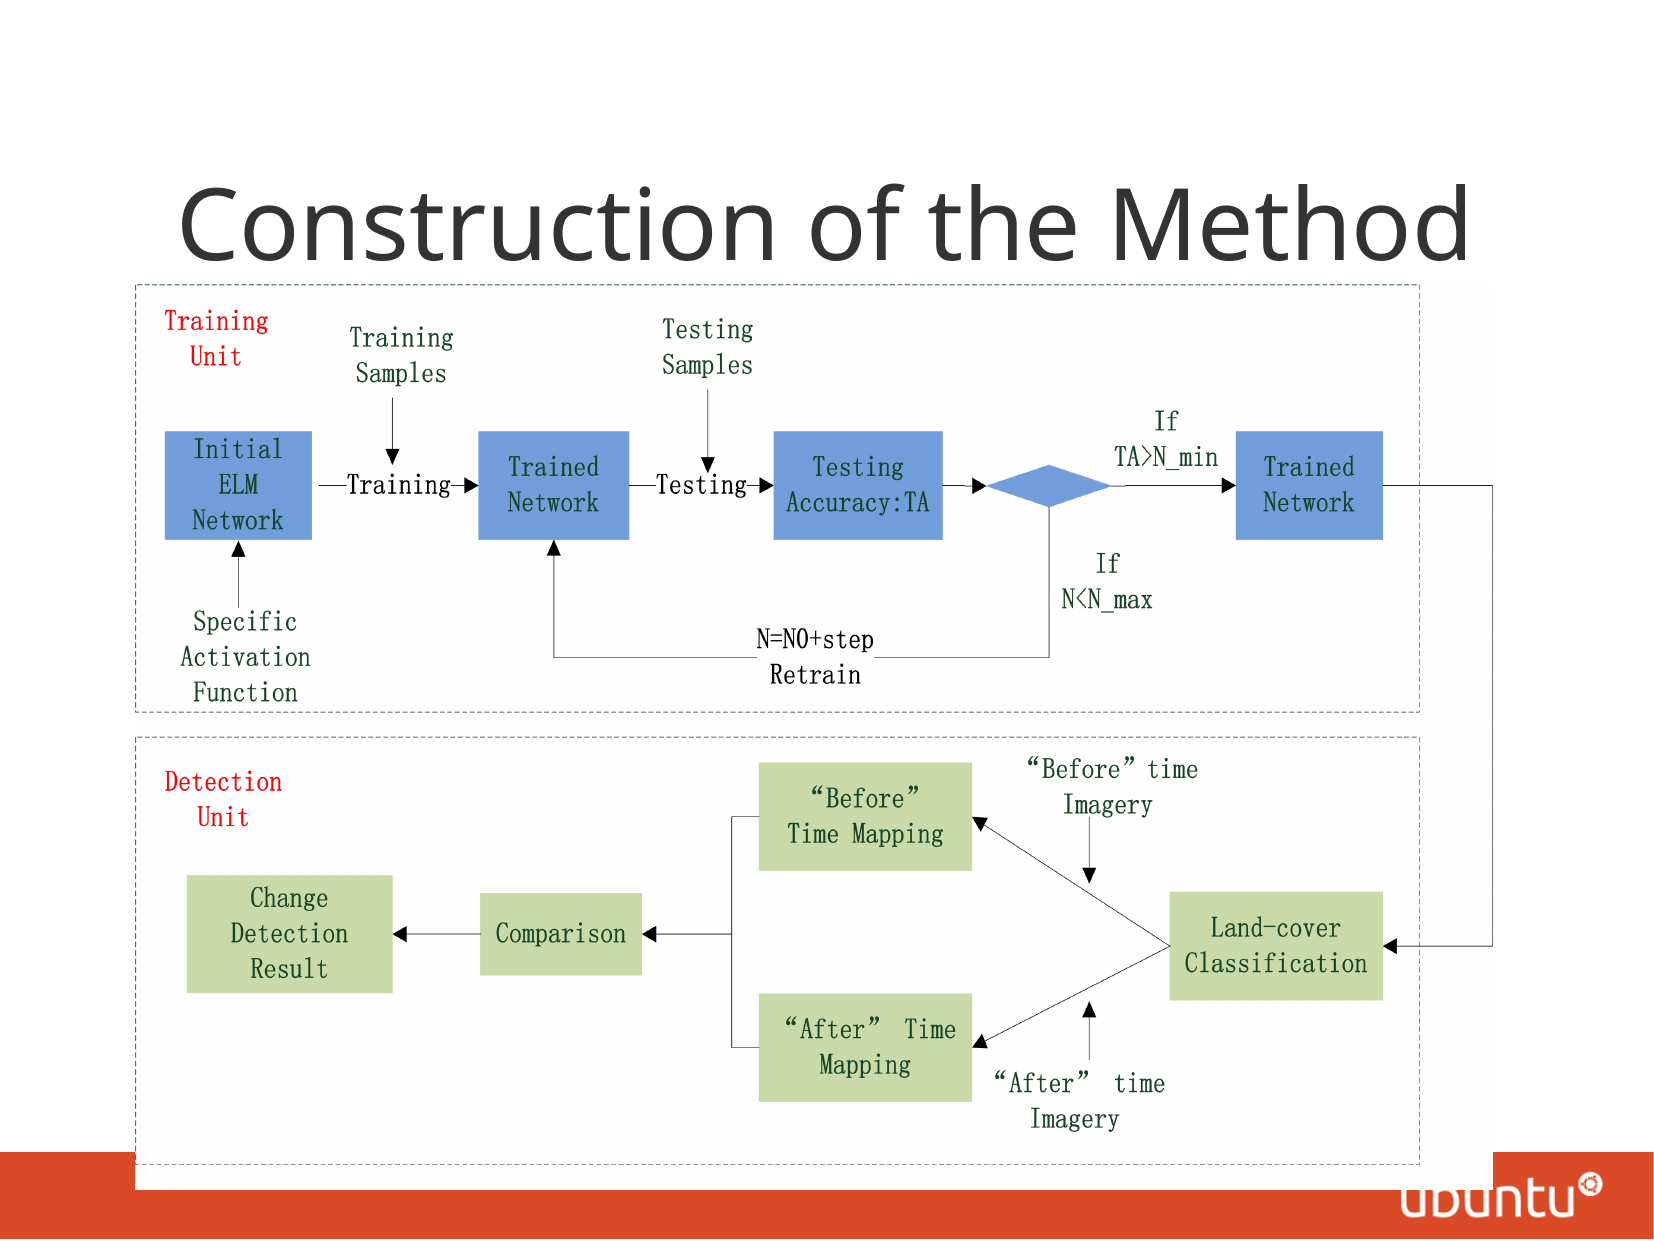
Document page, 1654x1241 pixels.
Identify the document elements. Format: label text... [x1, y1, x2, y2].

title Construction of the Method [56, 0, 1596, 466]
picture [0, 284, 1654, 1239]
